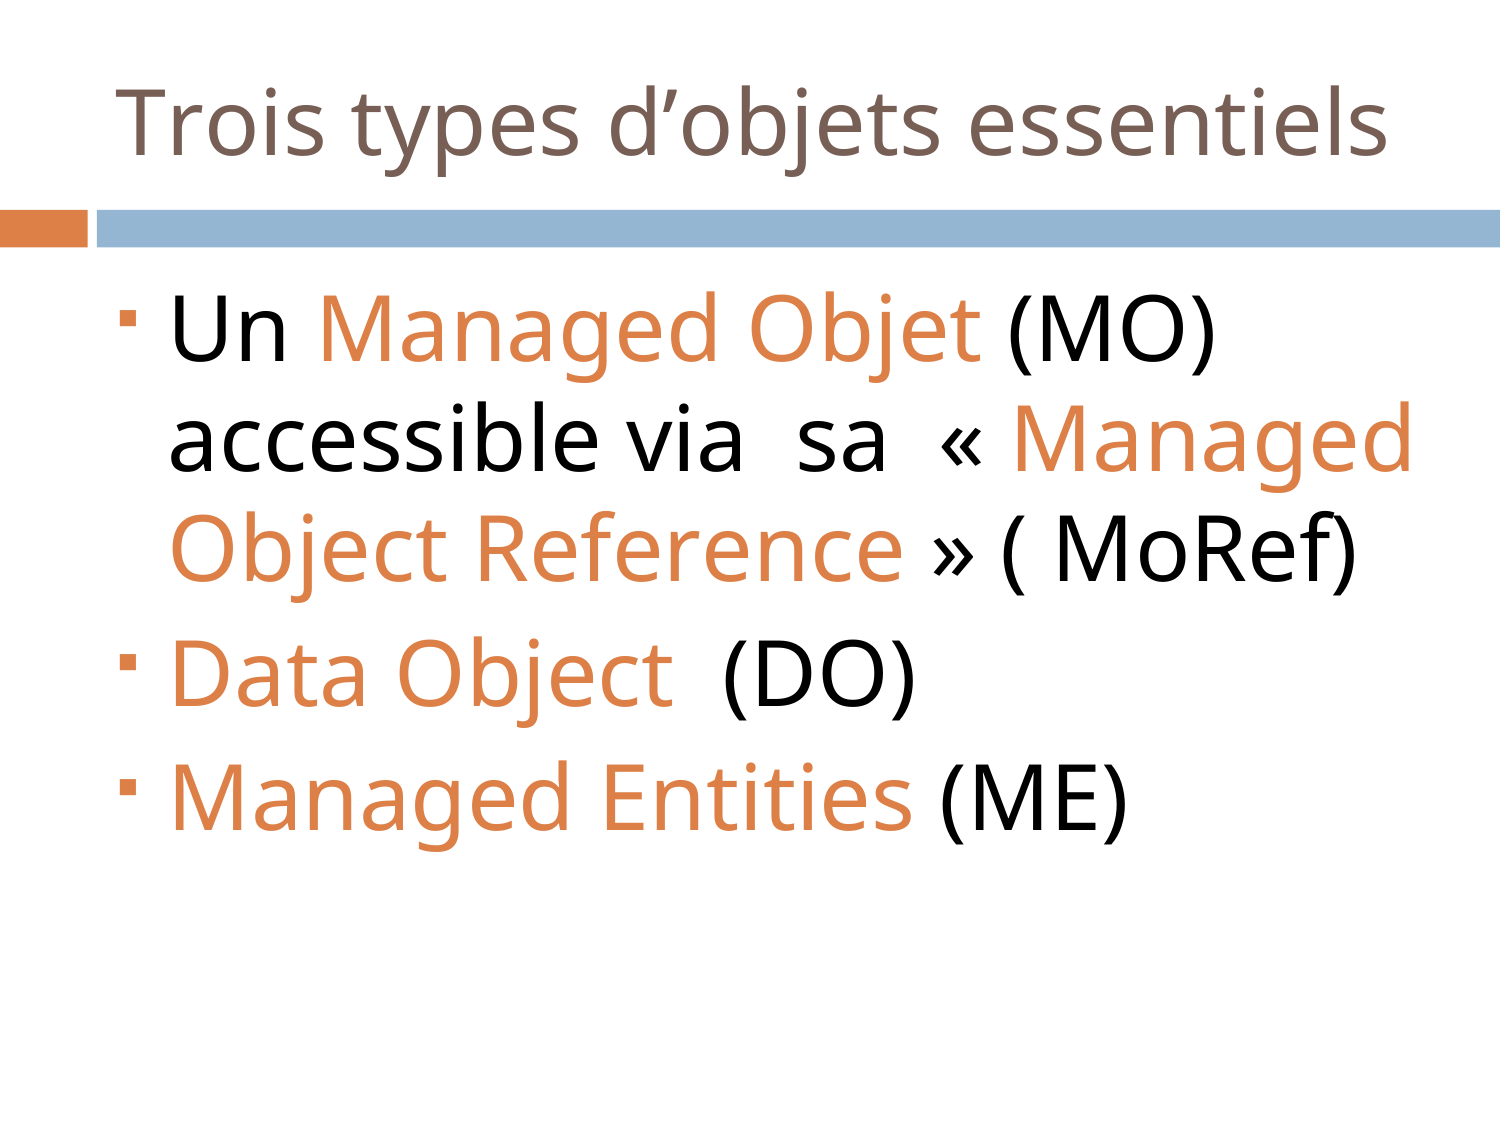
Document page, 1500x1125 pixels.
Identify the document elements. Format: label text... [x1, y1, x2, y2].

title Trois types d’objets essentiels [100, 37, 1438, 201]
list Un Managed Objet (MO) accessible via sa « Managed Object Reference » ( MoRef) Data Object (DO) Managed Entities (ME) [100, 262, 1438, 1055]
